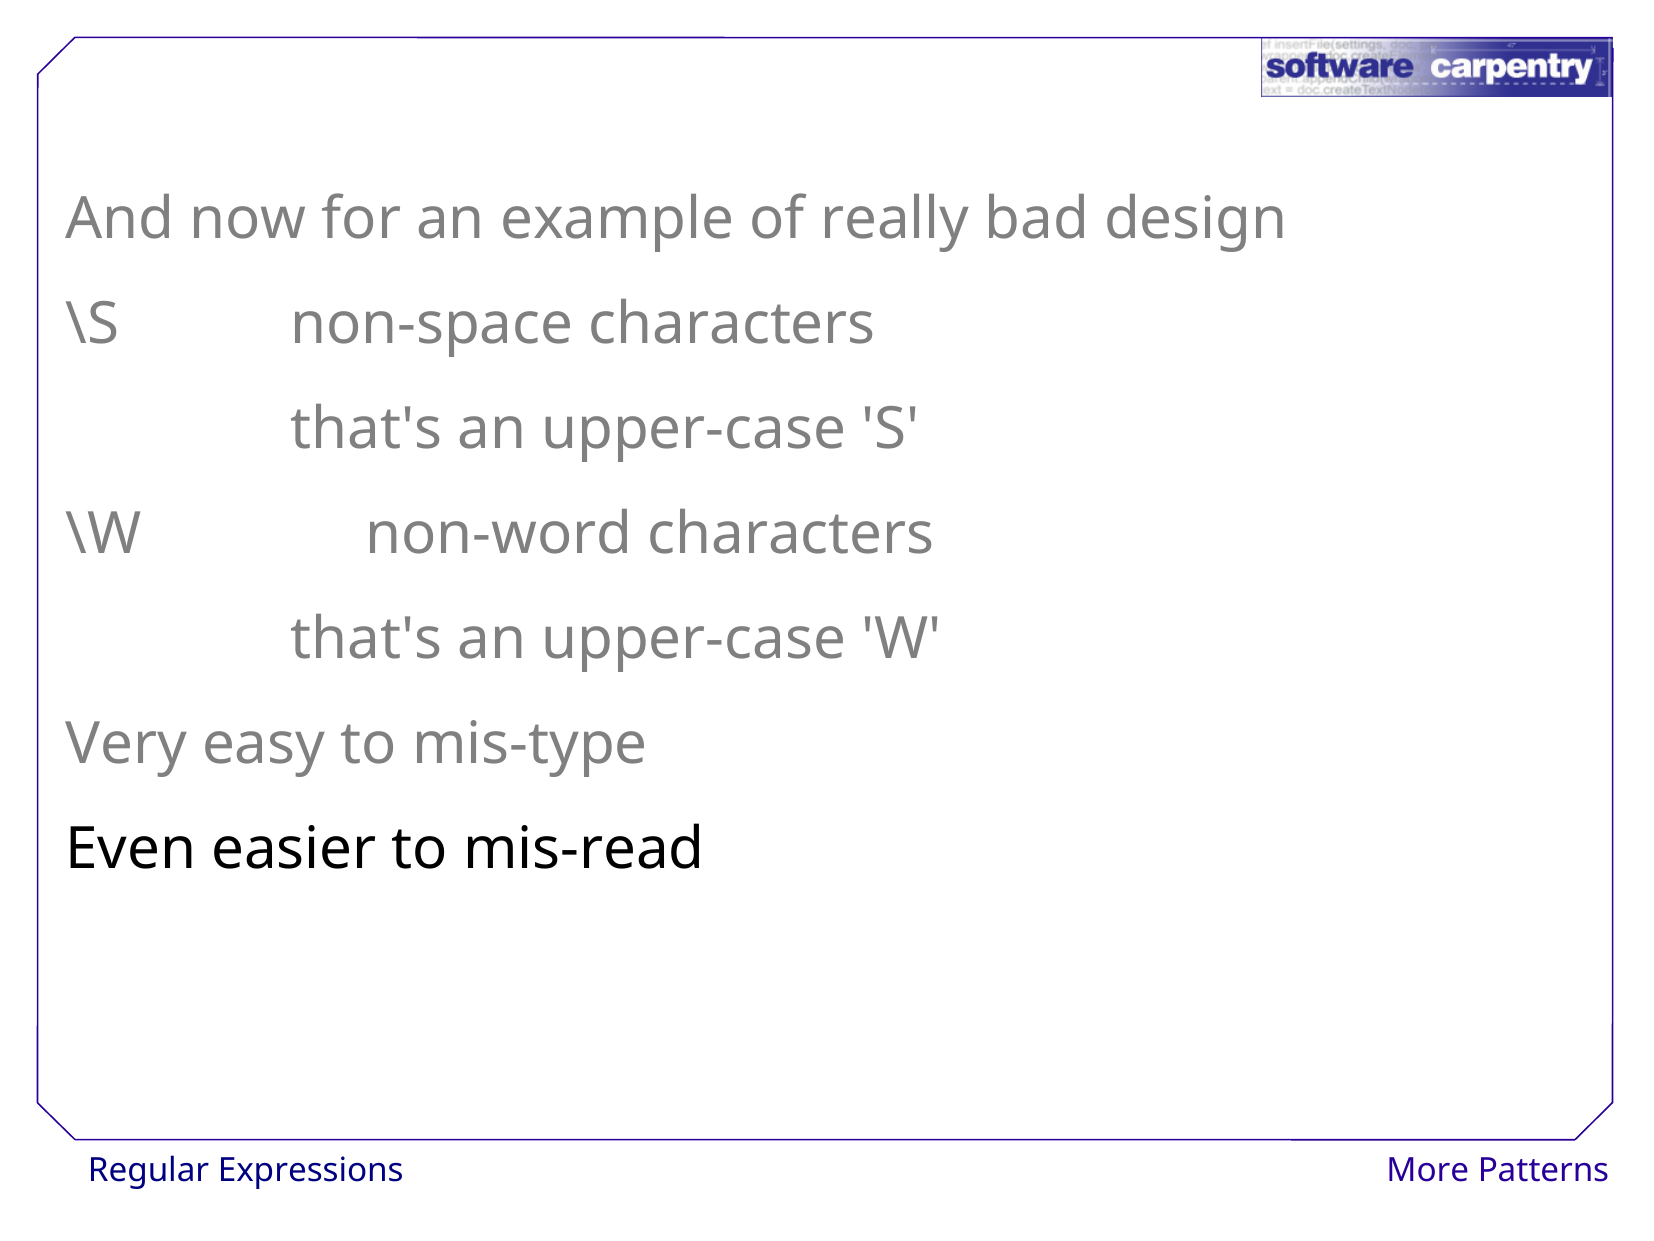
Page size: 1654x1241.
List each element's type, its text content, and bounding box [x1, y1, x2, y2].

text_box And now for an example of really bad design \S non-space characters that's an upper-case 'S' \W non-word characters that's an upper-case 'W' Very easy to mis-type Even easier to mis-read [50, 138, 1453, 889]
picture [1261, 39, 1613, 97]
